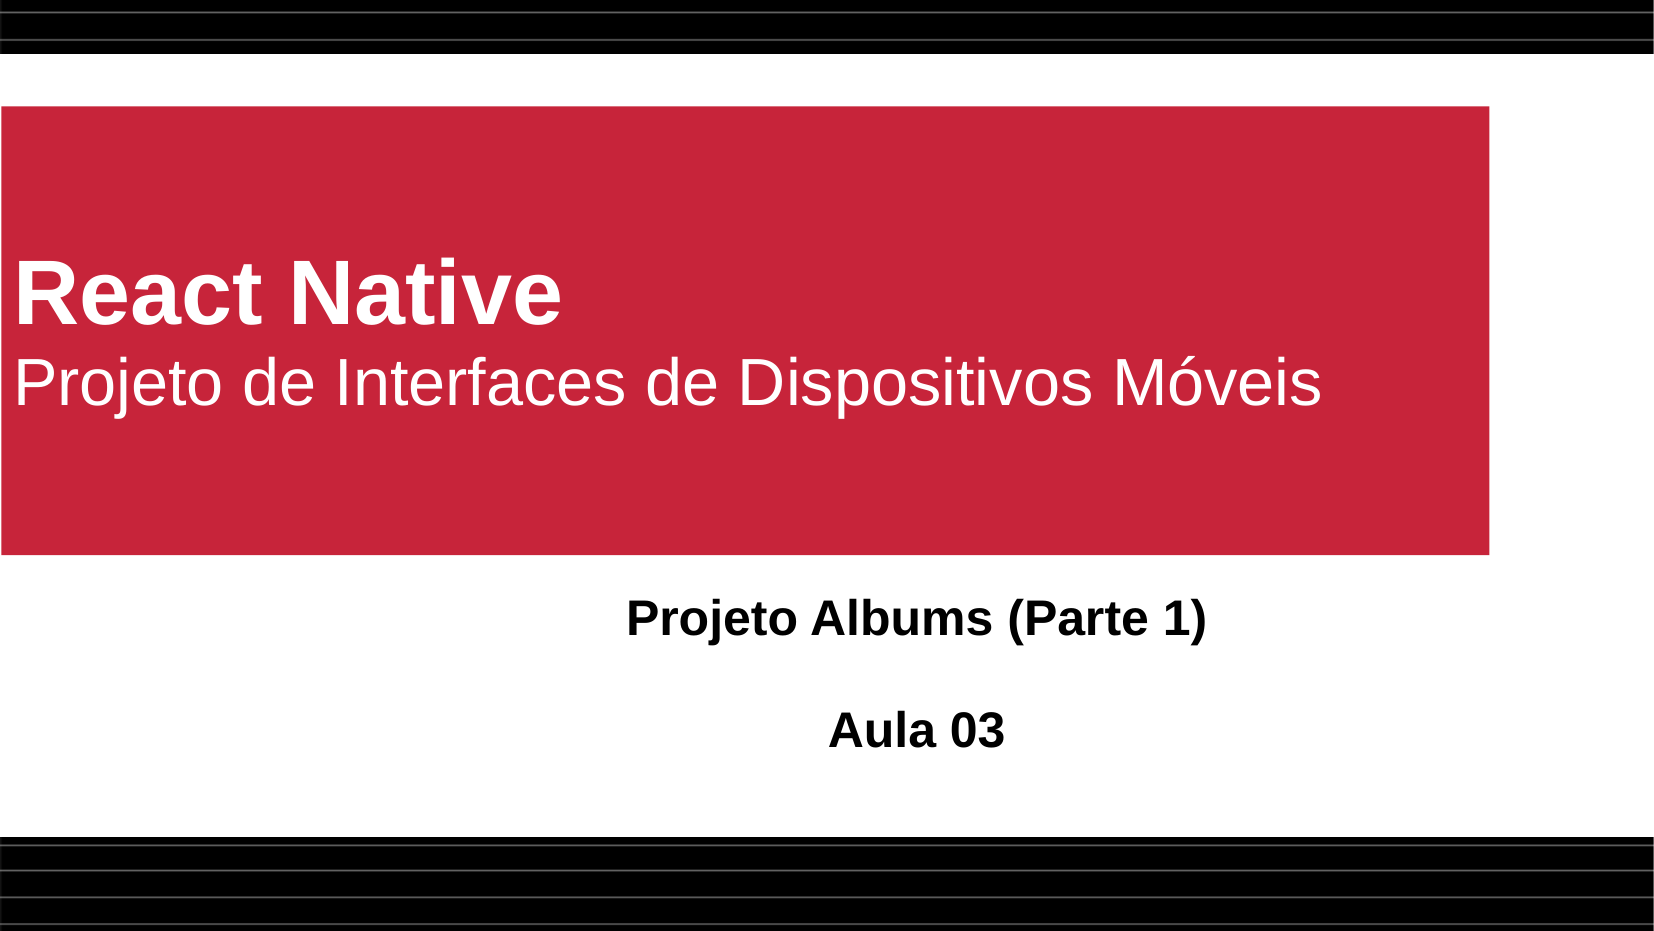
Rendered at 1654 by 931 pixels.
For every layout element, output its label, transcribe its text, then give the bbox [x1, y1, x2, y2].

picture [0, 837, 1654, 931]
picture [0, 0, 1654, 54]
title React Native Projeto de Interfaces de Dispositivos Móveis [1, 106, 1490, 556]
subtitle Projeto Albums (Parte 1) Aula 03 [625, 590, 1489, 815]
